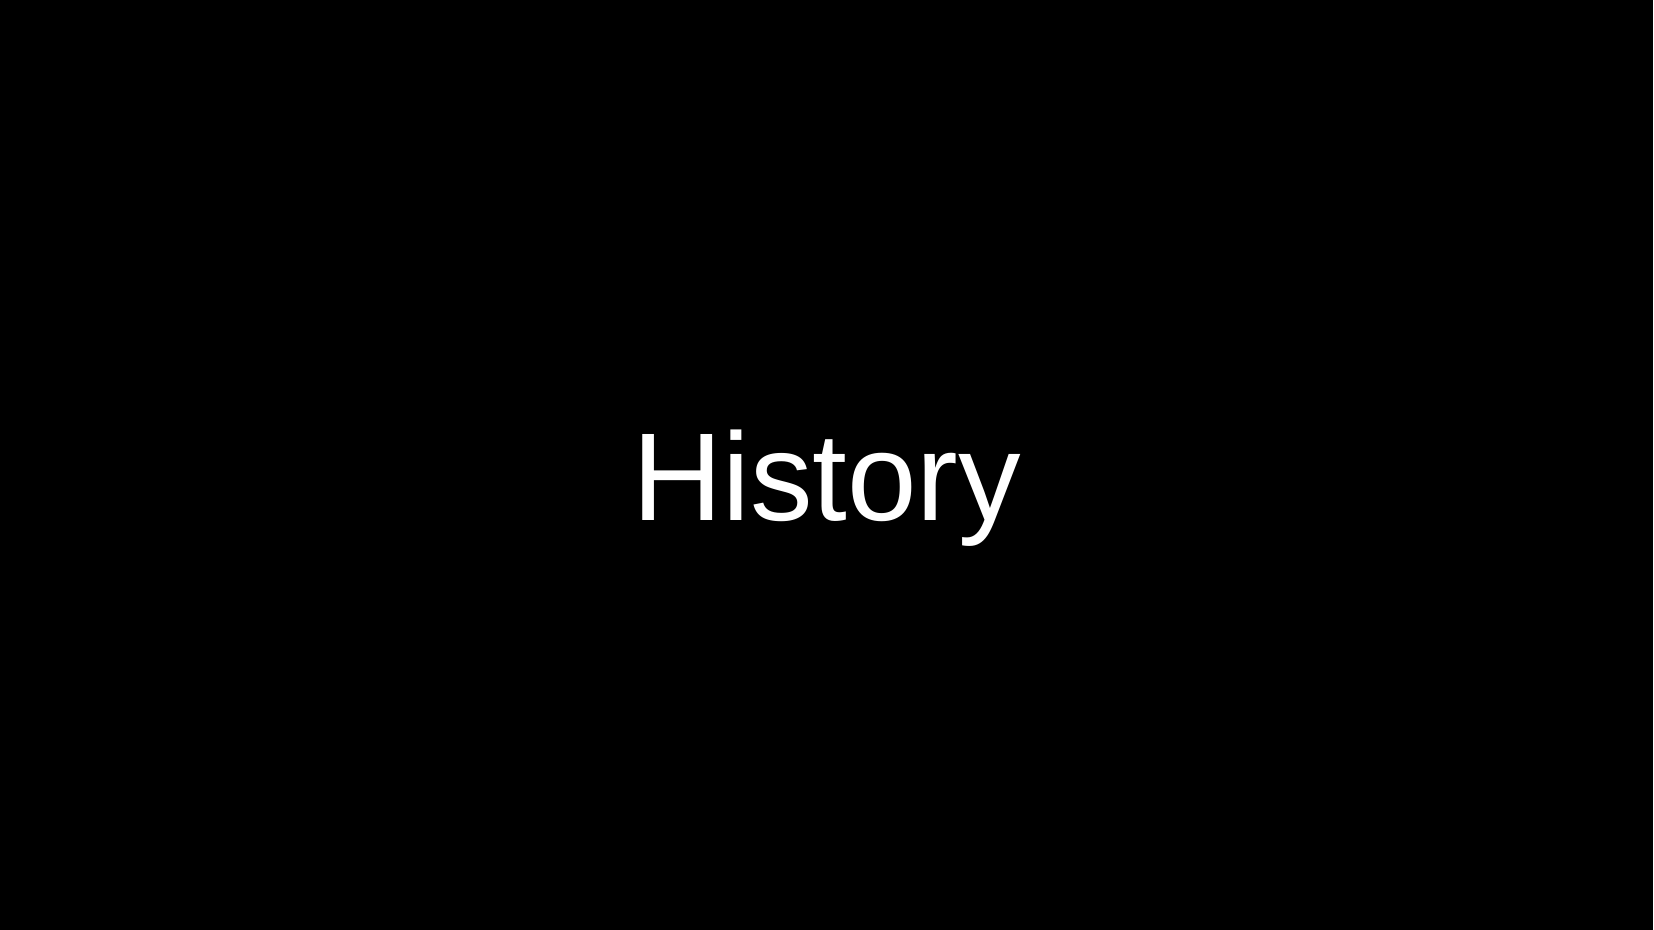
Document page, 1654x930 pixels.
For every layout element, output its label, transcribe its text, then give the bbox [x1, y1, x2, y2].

title History [82, 399, 1571, 556]
